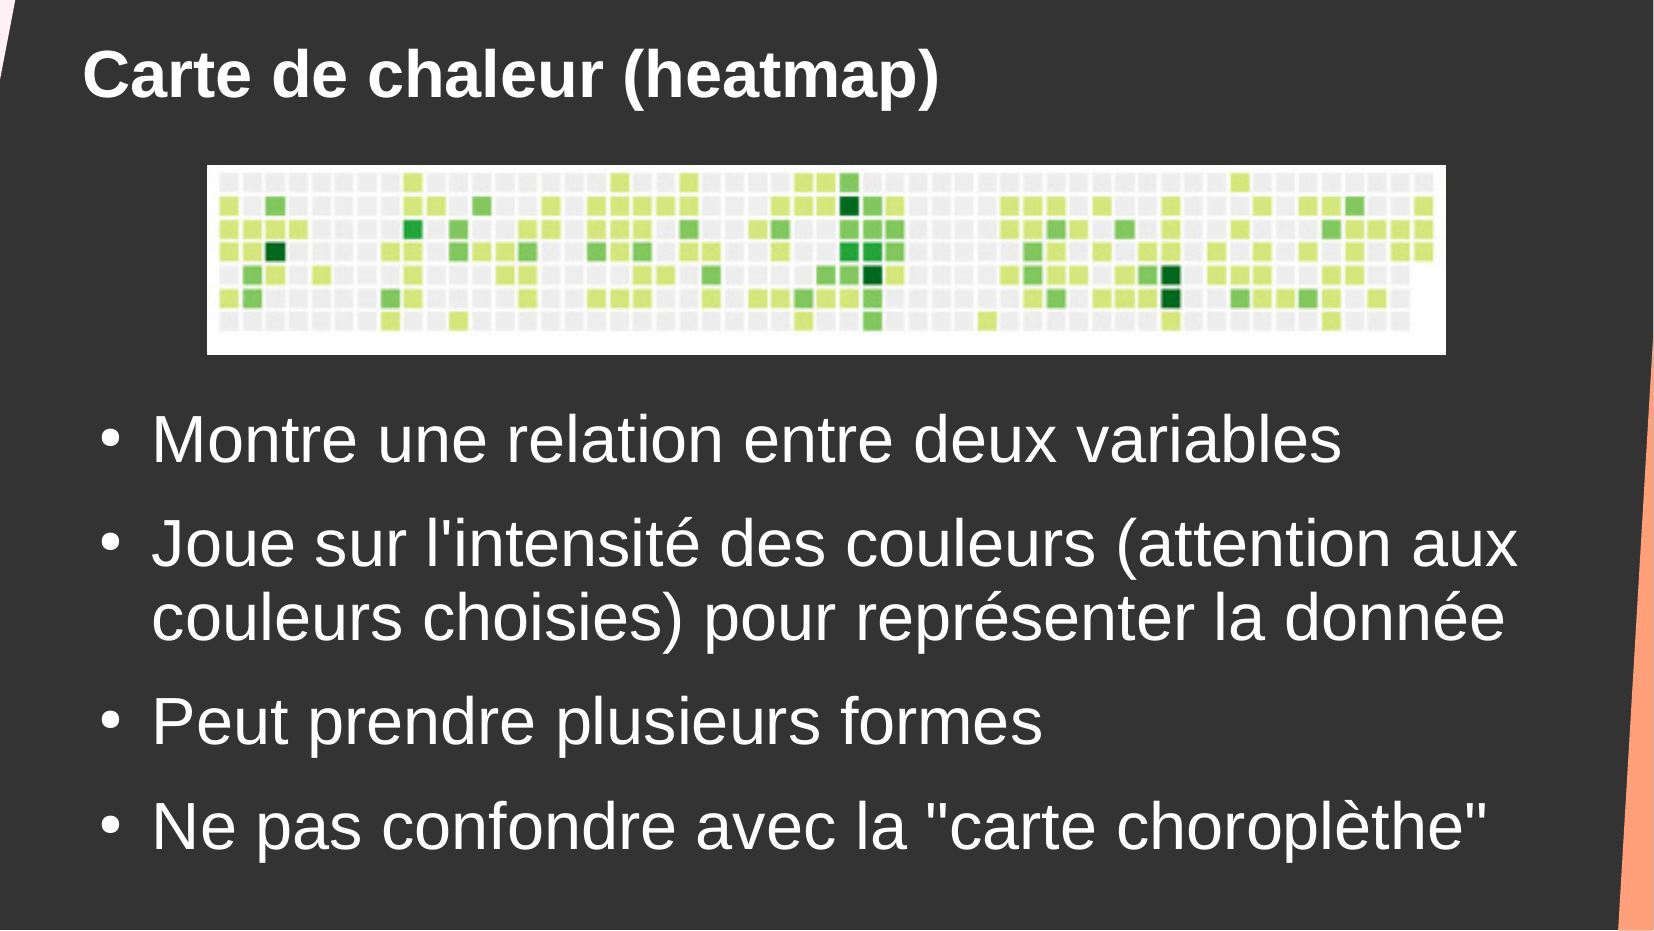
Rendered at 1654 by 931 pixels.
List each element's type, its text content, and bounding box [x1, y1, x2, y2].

picture [207, 165, 1446, 355]
text_box [0, 0, 16, 80]
text_box [1618, 321, 1654, 931]
title Carte de chaleur (heatmap) [82, 37, 1571, 115]
list Montre une relation entre deux variables Joue sur l'intensité des couleurs (attention aux couleurs choisies) pour représenter la donnée Peut prendre plusieurs formes Ne pas confondre avec la "carte choroplèthe" [80, 401, 1560, 931]
